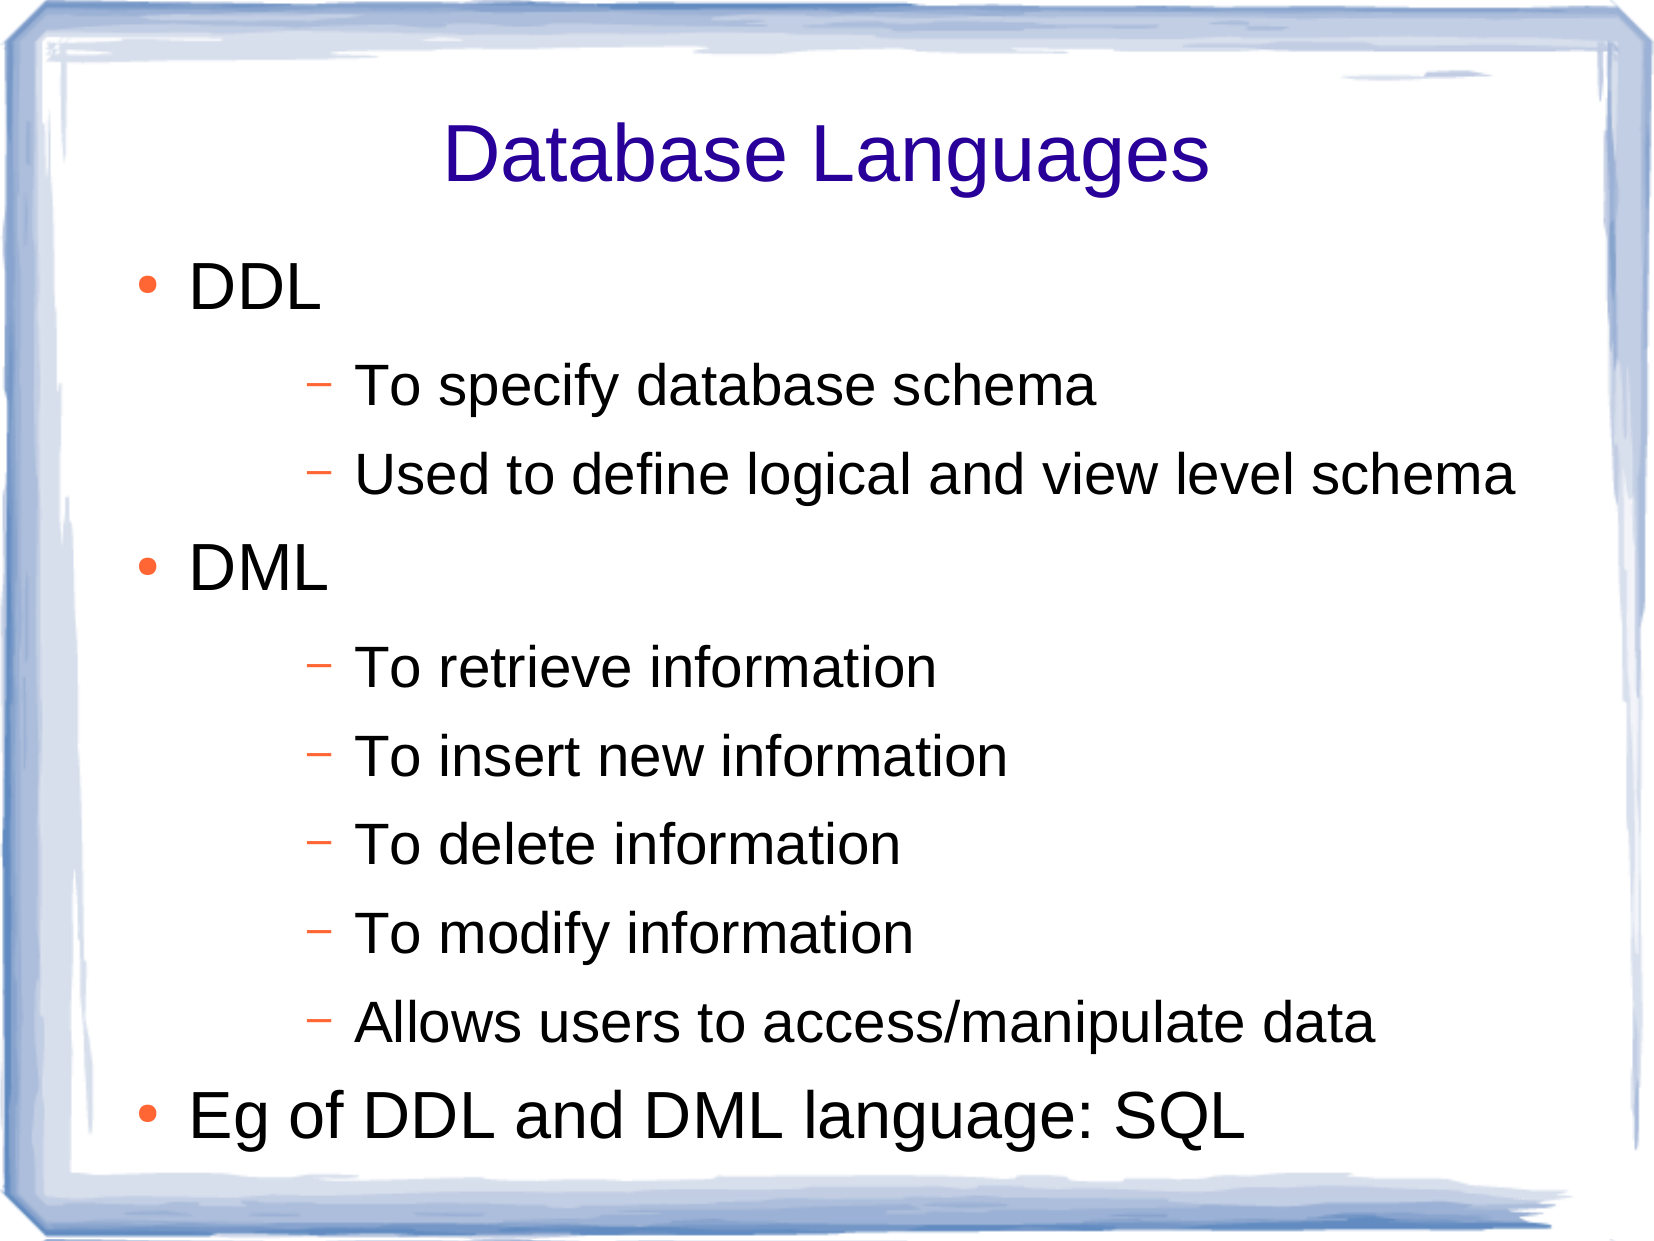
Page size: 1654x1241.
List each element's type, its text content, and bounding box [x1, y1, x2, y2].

title Database Languages [82, 49, 1571, 257]
picture [0, 0, 1654, 1241]
list DDL To specify database schema Used to define logical and view level schema DML To retrieve information To insert new information To delete information To modify information Allows users to access/manipulate data Eg of DDL and DML language: SQL [118, 248, 1571, 1152]
